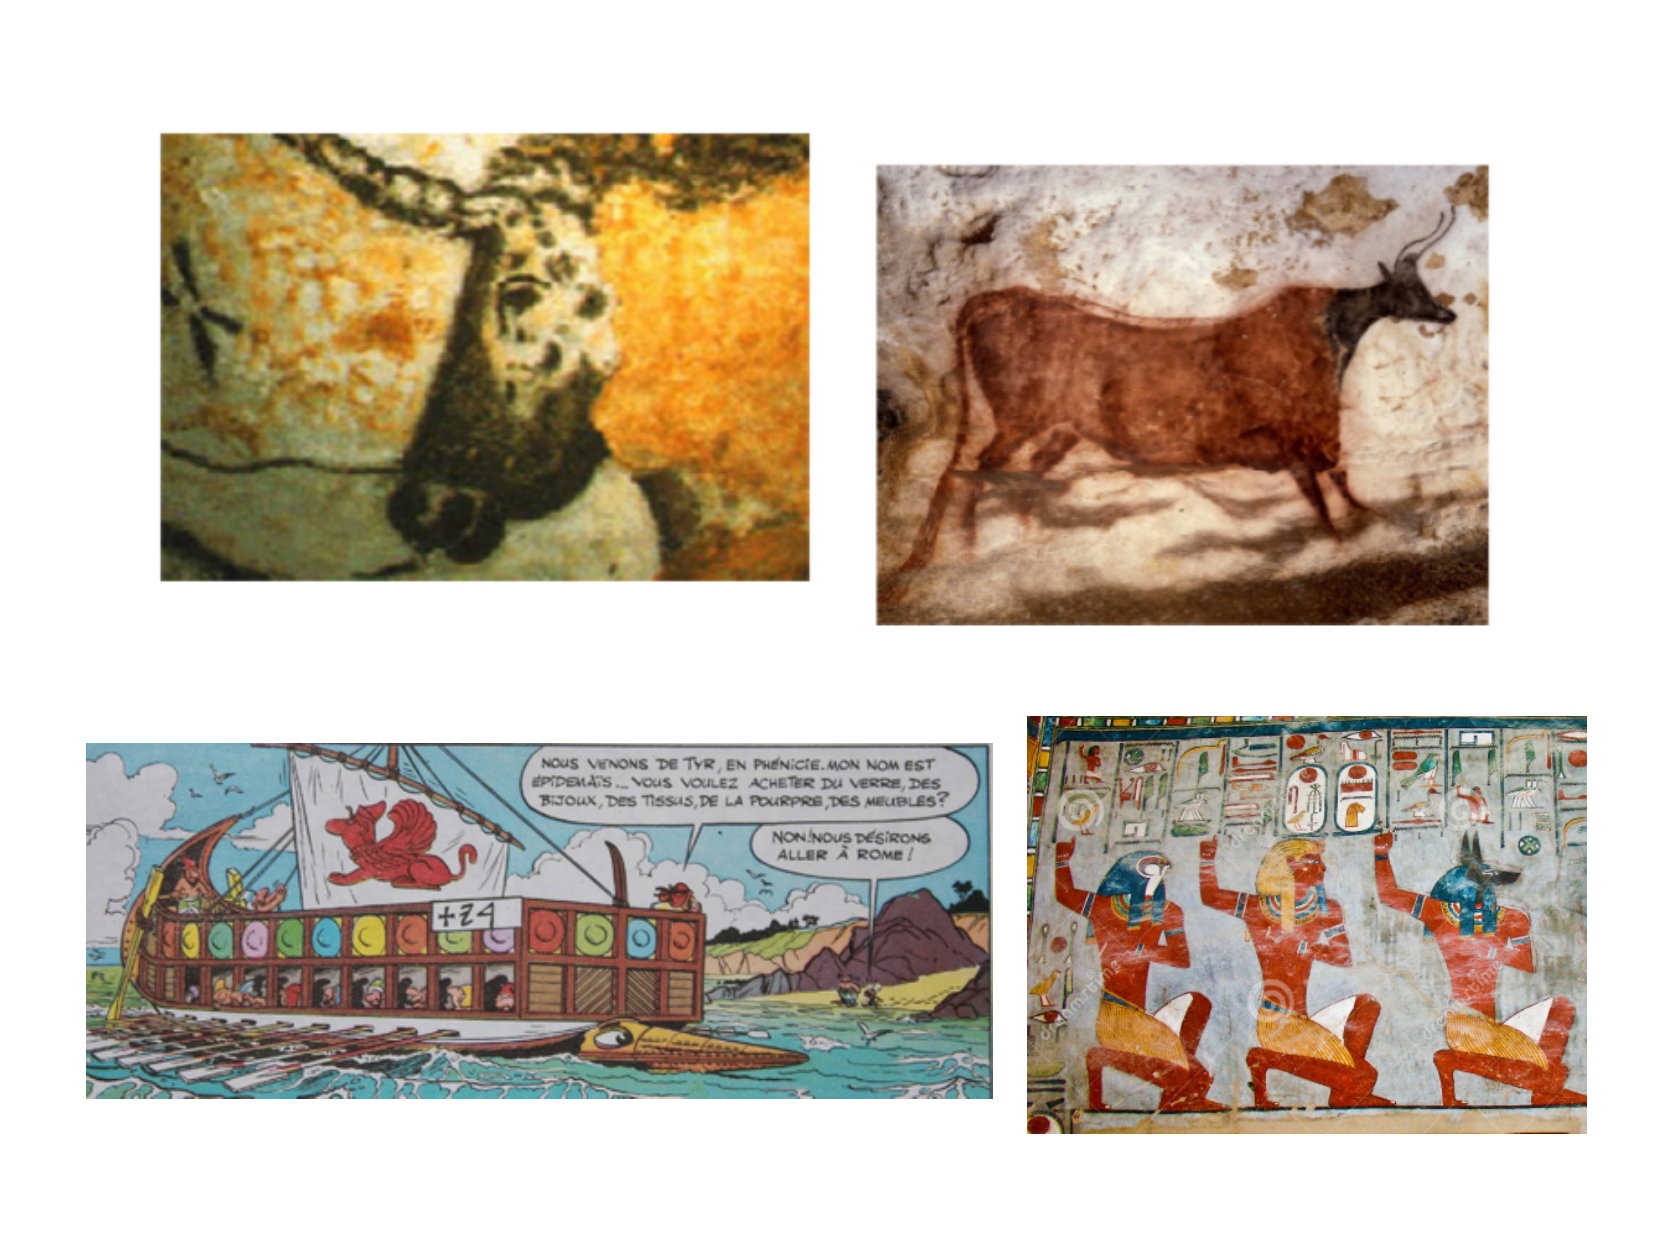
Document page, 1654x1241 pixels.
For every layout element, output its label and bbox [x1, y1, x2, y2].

picture [862, 153, 1506, 632]
picture [1027, 716, 1587, 1134]
picture [153, 129, 816, 588]
picture [86, 743, 993, 1099]
